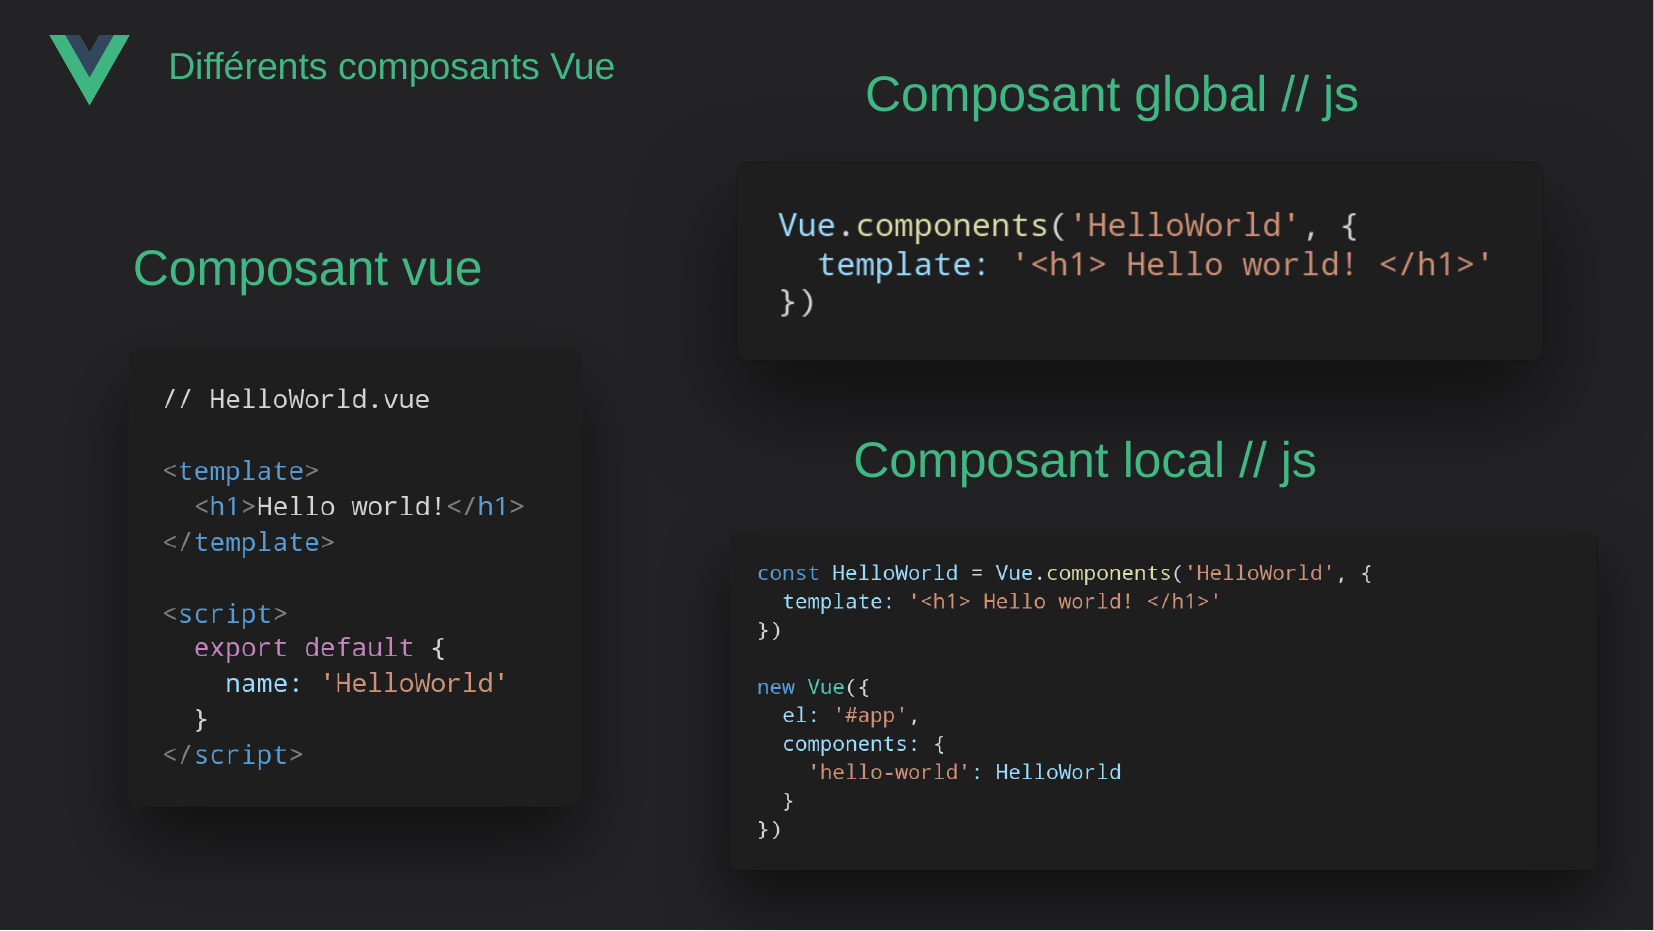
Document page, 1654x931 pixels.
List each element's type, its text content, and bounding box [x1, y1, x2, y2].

picture [11, 15, 1654, 931]
picture [49, 35, 130, 106]
text_box Composant vue [118, 232, 638, 304]
text_box Composant global // js [850, 59, 1430, 186]
text_box Composant local // js [838, 425, 1359, 496]
text_box Différents composants Vue [153, 37, 650, 95]
